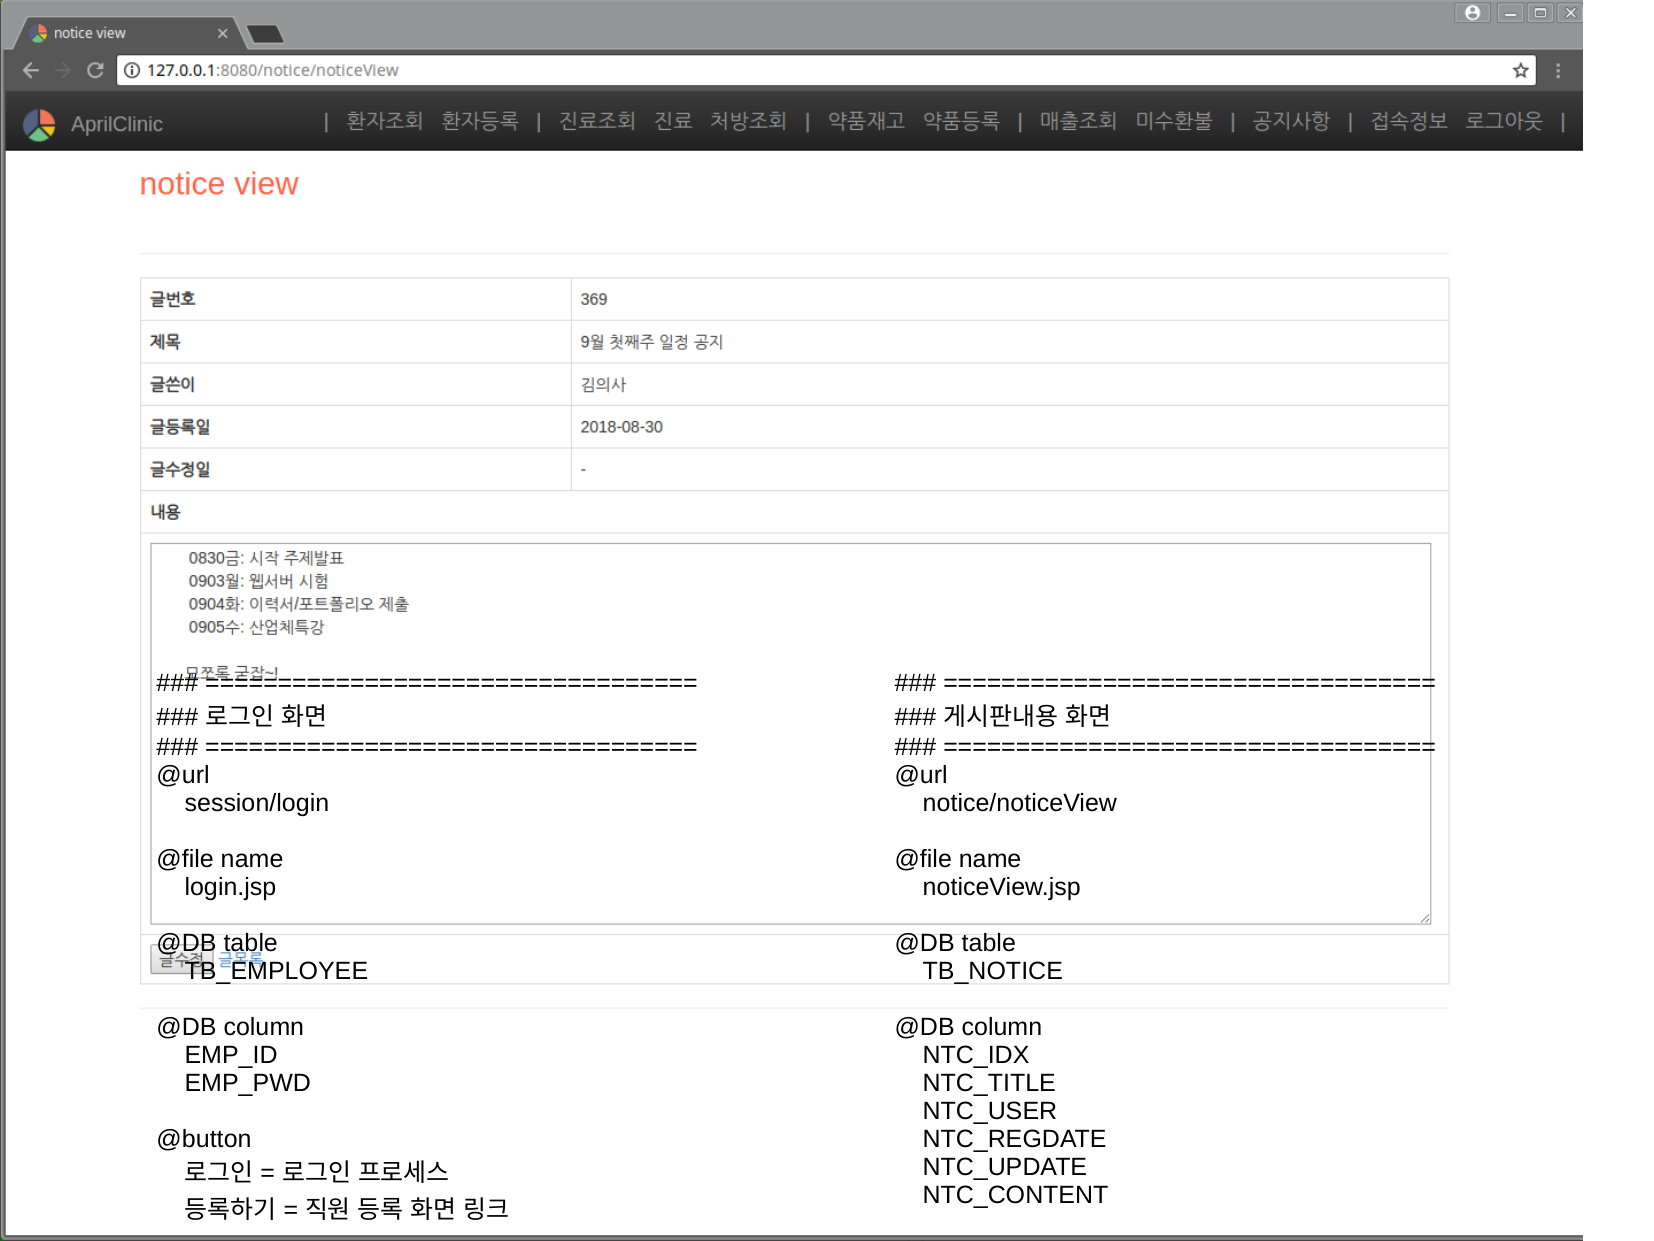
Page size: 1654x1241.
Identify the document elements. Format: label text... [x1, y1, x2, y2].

text_box ### ================================== ### 게시판내용 화면 ### ================================== @url notice/noticeView @file name noticeView.jsp @DB table TB_NOTICE @DB column NTC_IDX NTC_TITLE NTC_USER NTC_REGDATE NTC_UPDATE NTC_CONTENT @button 글수정 = 게시판 글수정 화면으로 파라미터 값을 들고 가기 게시판목록 = 게시판목록으로 돌아가기 [879, 661, 1619, 1241]
text_box ### ================================== ### 로그인 화면 ### ================================== @url session/login @file name login.jsp @DB table TB_EMPLOYEE @DB column EMP_ID EMP_PWD @button 로그인 = 로그인 프로세스 등록하기 = 직원 등록 화면 링크 [141, 661, 879, 1214]
picture [363, 1214, 374, 1218]
picture [0, 0, 1583, 1241]
picture [470, 1214, 481, 1218]
picture [190, 1214, 201, 1218]
